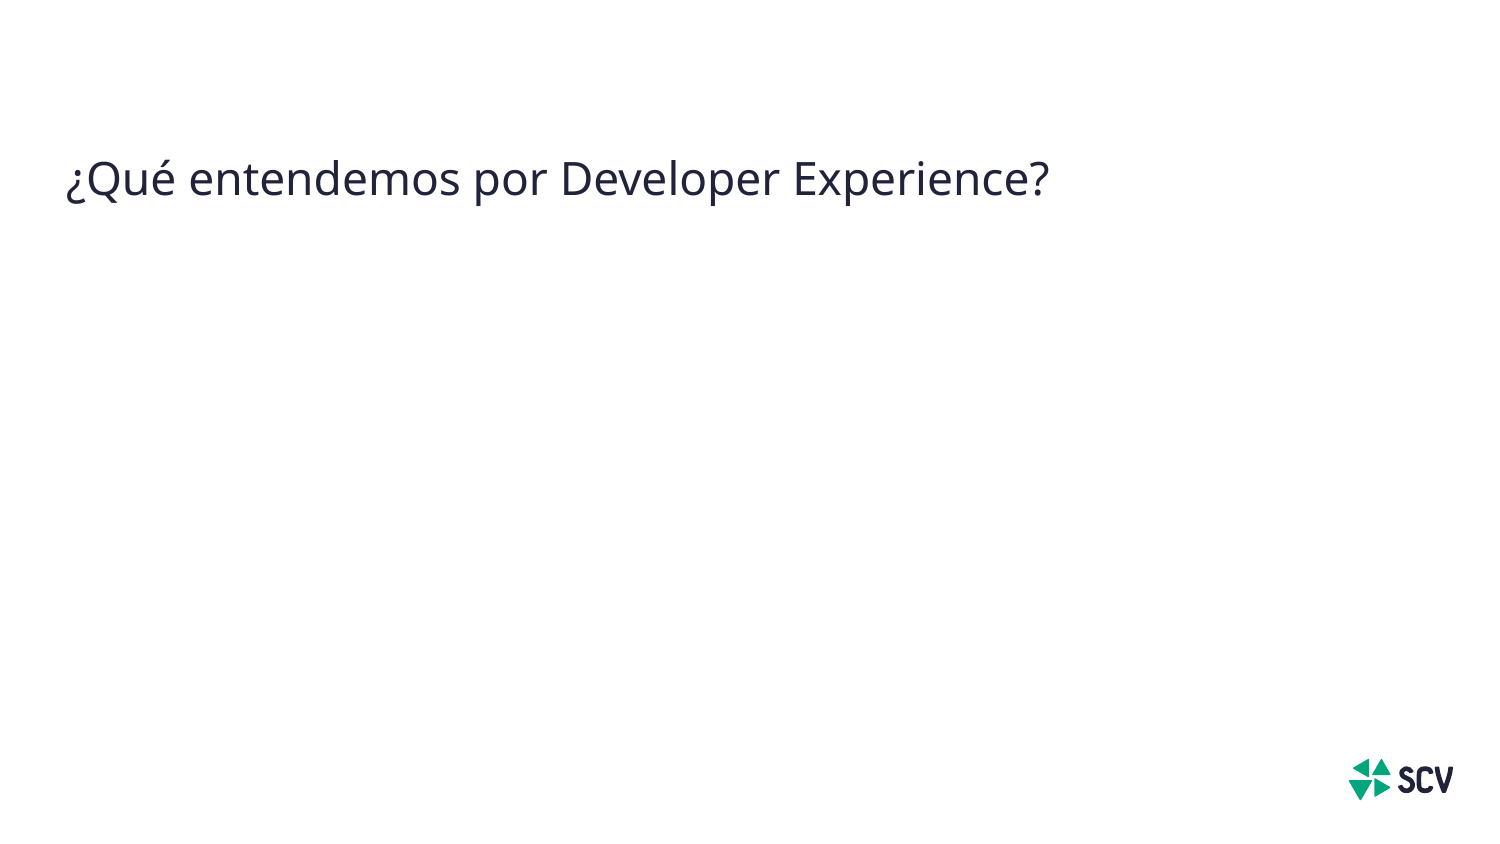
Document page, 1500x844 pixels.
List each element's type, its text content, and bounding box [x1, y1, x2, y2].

title ¿Qué entendemos por Developer Experience? [51, 130, 1324, 225]
